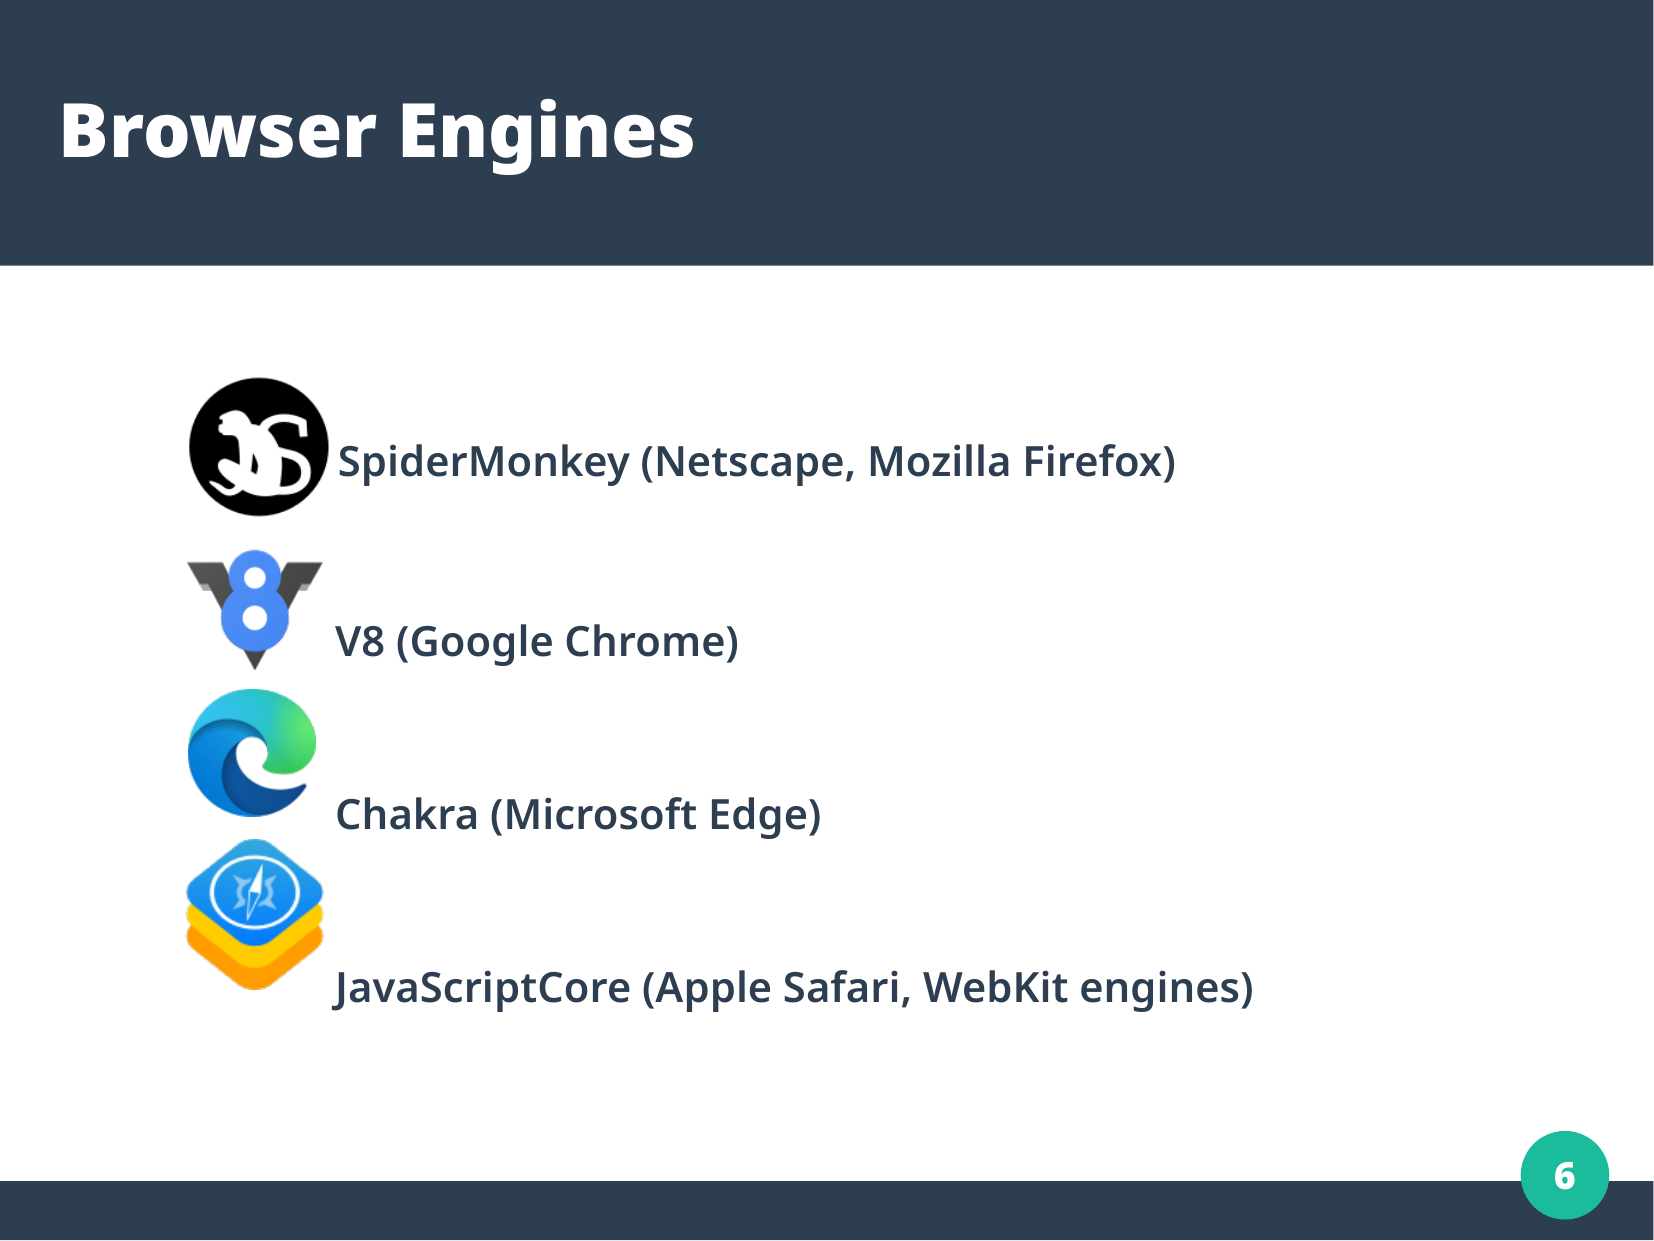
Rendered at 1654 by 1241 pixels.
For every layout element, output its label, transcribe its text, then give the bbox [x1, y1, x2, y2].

list SpiderMonkey (Netscape, Mozilla Firefox) V8 (Google Chrome) Chakra (Microsoft Edge) JavaScriptCore (Apple Safari, WebKit engines) [60, 285, 1596, 1112]
picture [180, 839, 330, 990]
title Browser Engines [59, 49, 1595, 207]
picture [188, 689, 316, 817]
picture [187, 374, 331, 518]
picture [183, 538, 327, 682]
